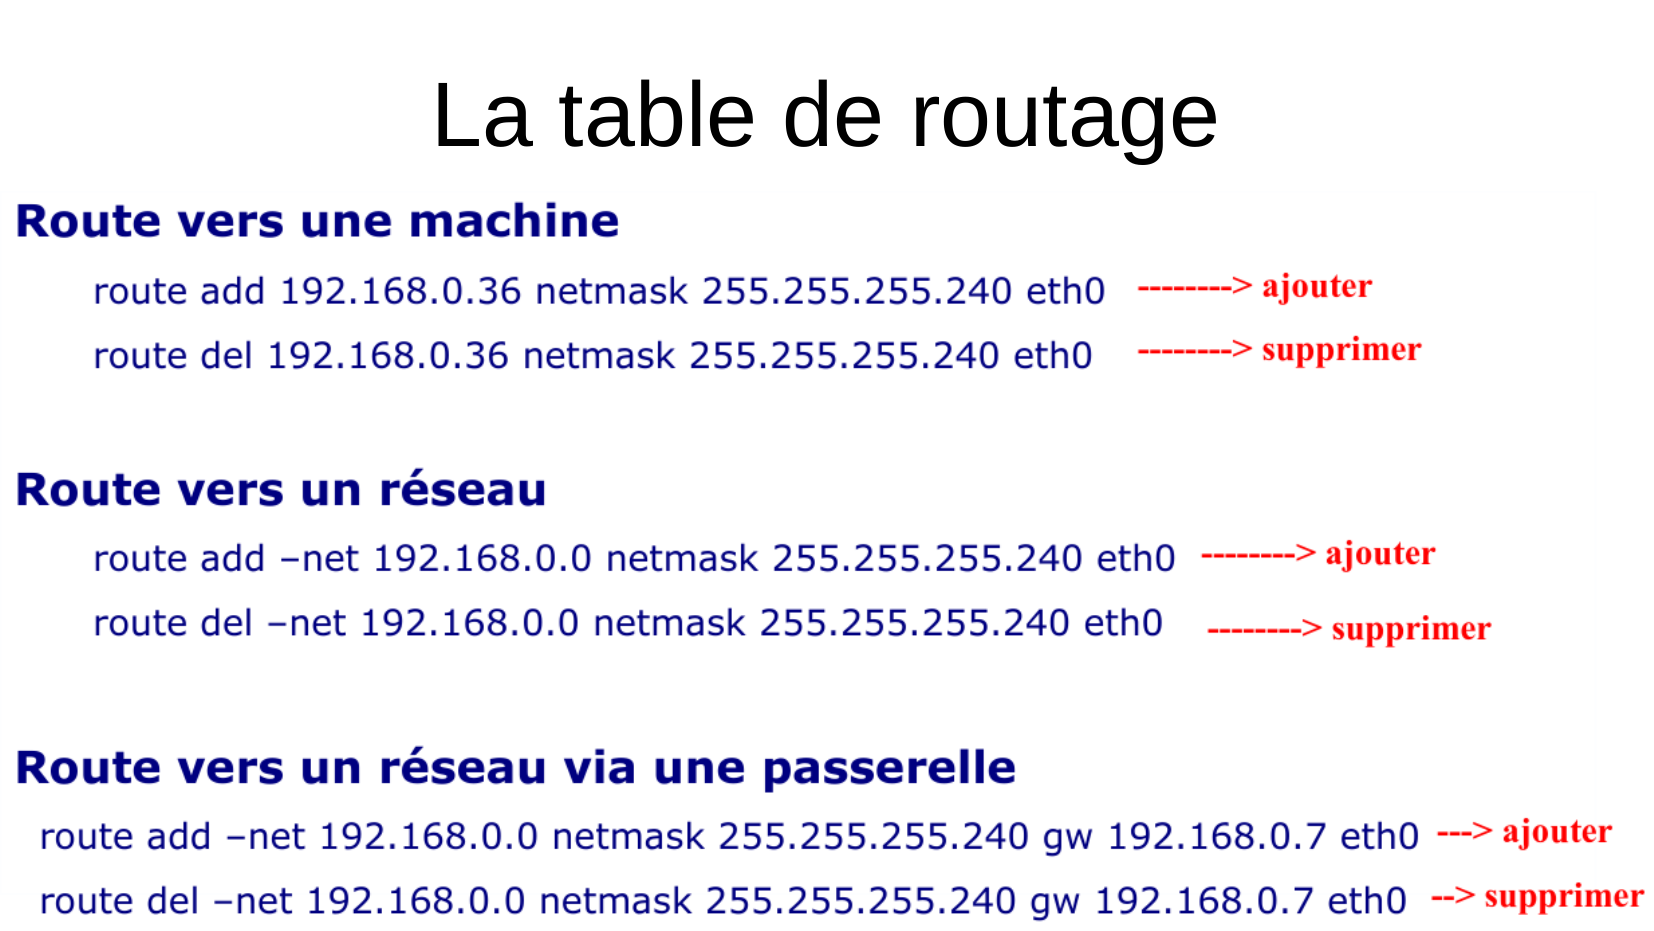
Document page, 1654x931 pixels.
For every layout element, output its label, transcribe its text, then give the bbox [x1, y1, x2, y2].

title La table de routage [82, 37, 1571, 191]
picture [0, 191, 1654, 931]
